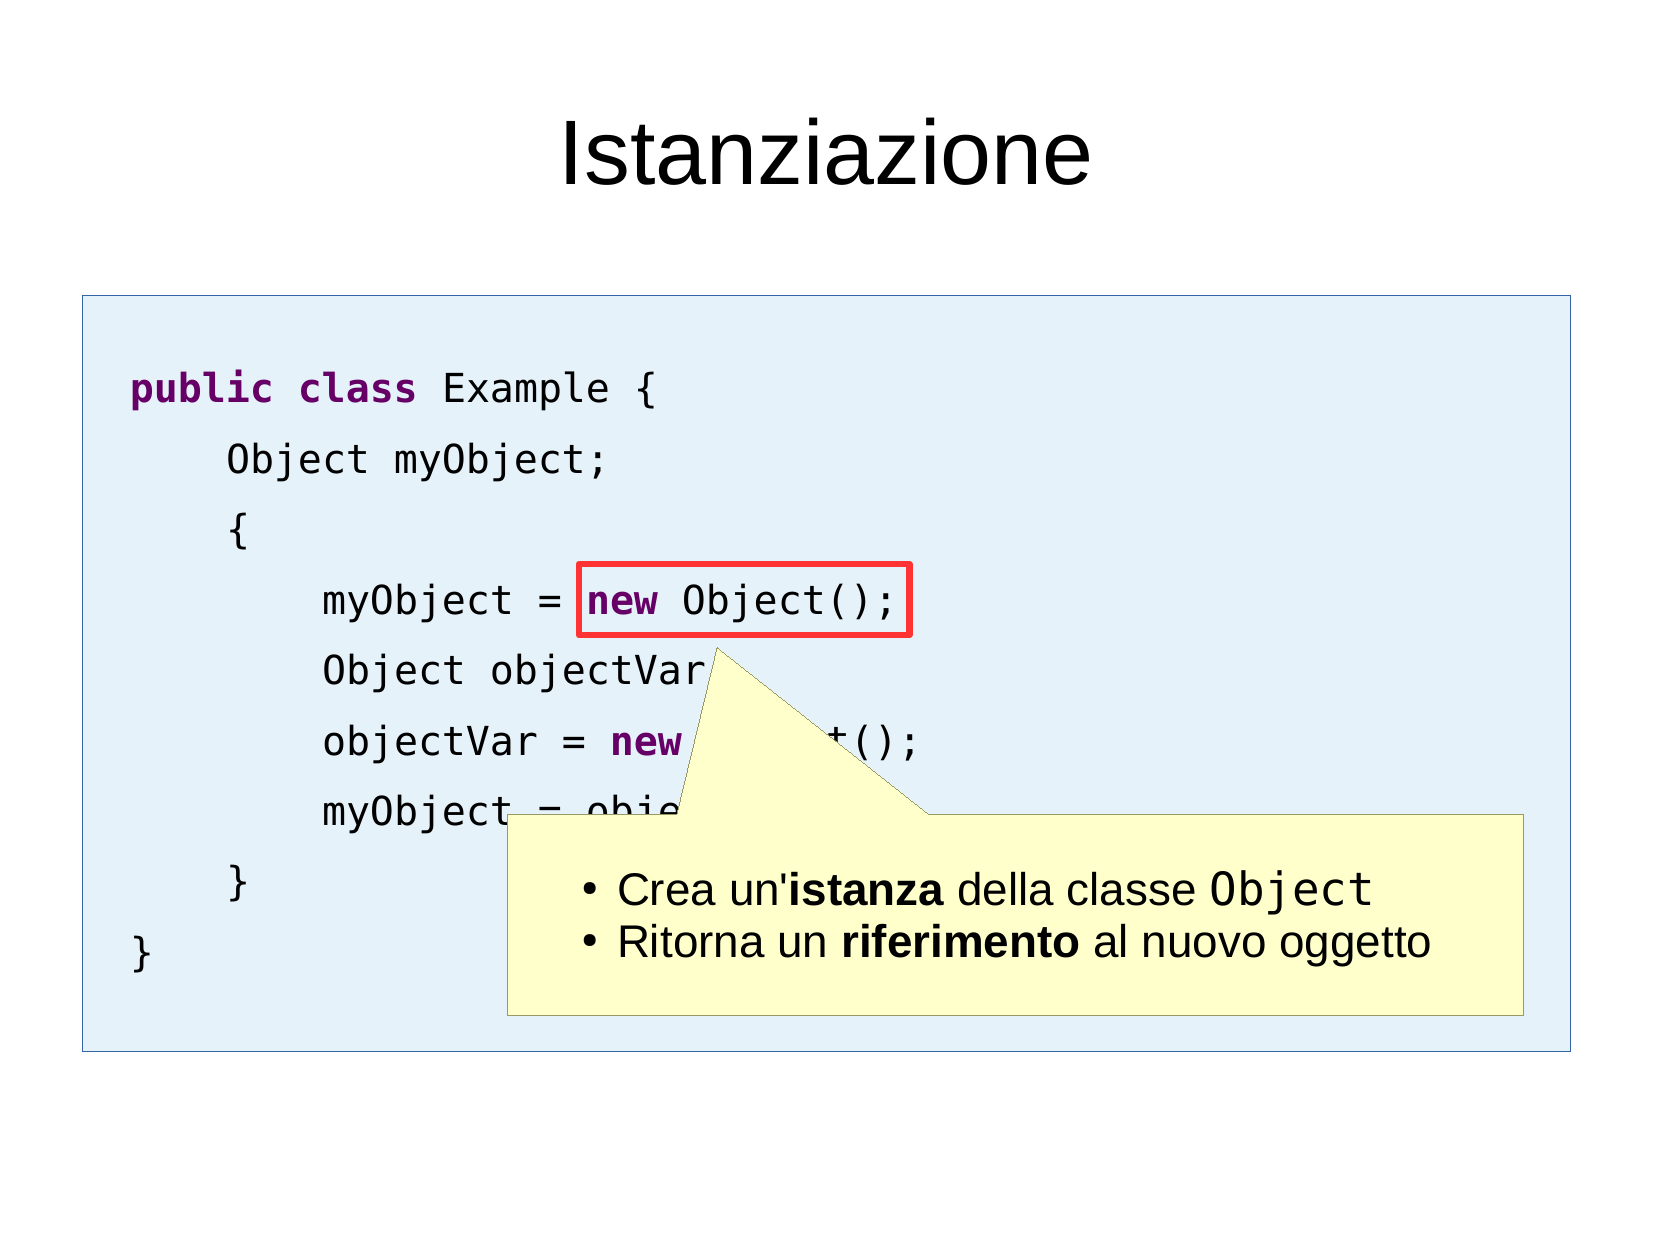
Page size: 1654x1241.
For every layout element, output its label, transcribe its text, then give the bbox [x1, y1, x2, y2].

list public class Example { Object myObject; { myObject = new Object(); Object objectVar; objectVar = new Object(); myObject = objectVar; } } [82, 295, 1571, 1052]
title Istanziazione [82, 49, 1571, 257]
text_box Crea un'istanza della classe Object Ritorna un riferimento al nuovo oggetto [507, 647, 1524, 1016]
